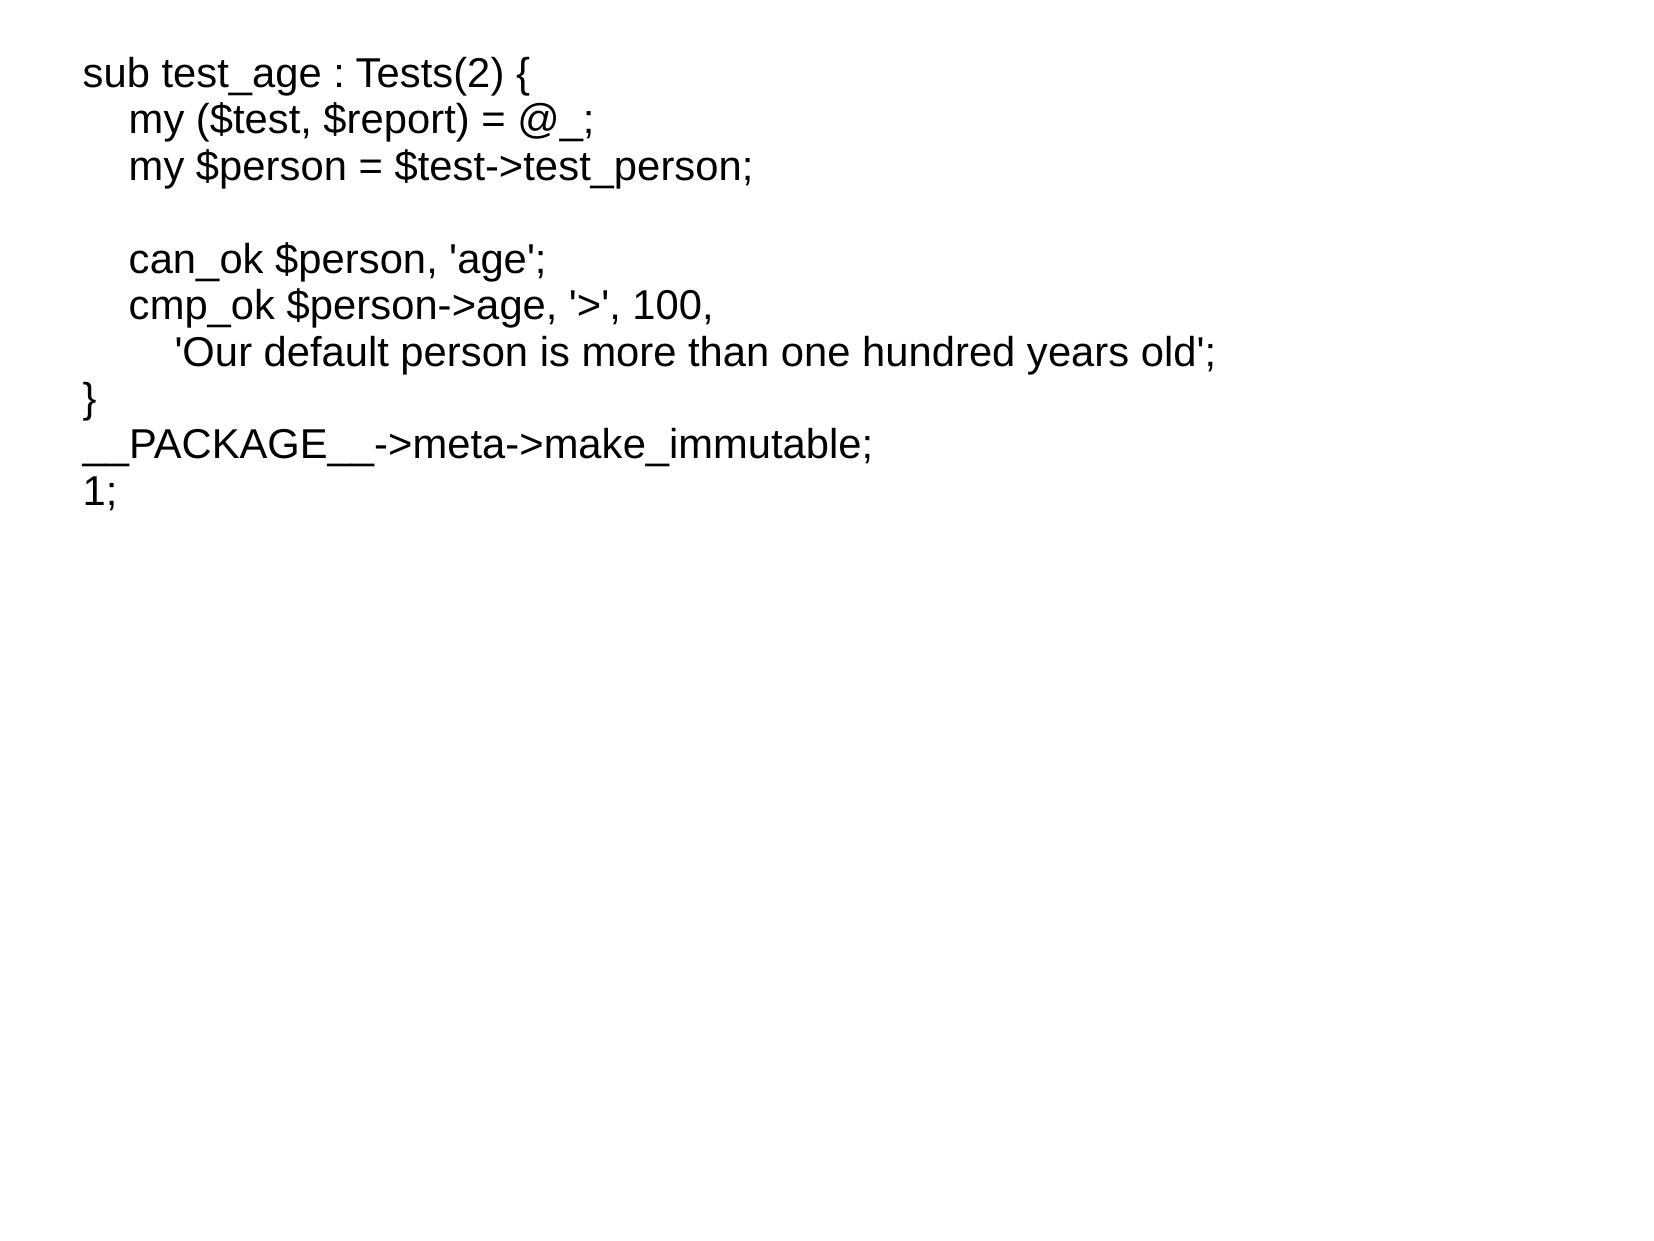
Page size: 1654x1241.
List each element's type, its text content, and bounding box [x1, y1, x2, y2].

subtitle sub test_age : Tests(2) { my ($test, $report) = @_; my $person = $test->test_person; can_ok $person, 'age'; cmp_ok $person->age, '>', 100, 'Our default person is more than one hundred years old'; } __PACKAGE__->meta->make_immutable; 1; [82, 49, 1571, 1131]
